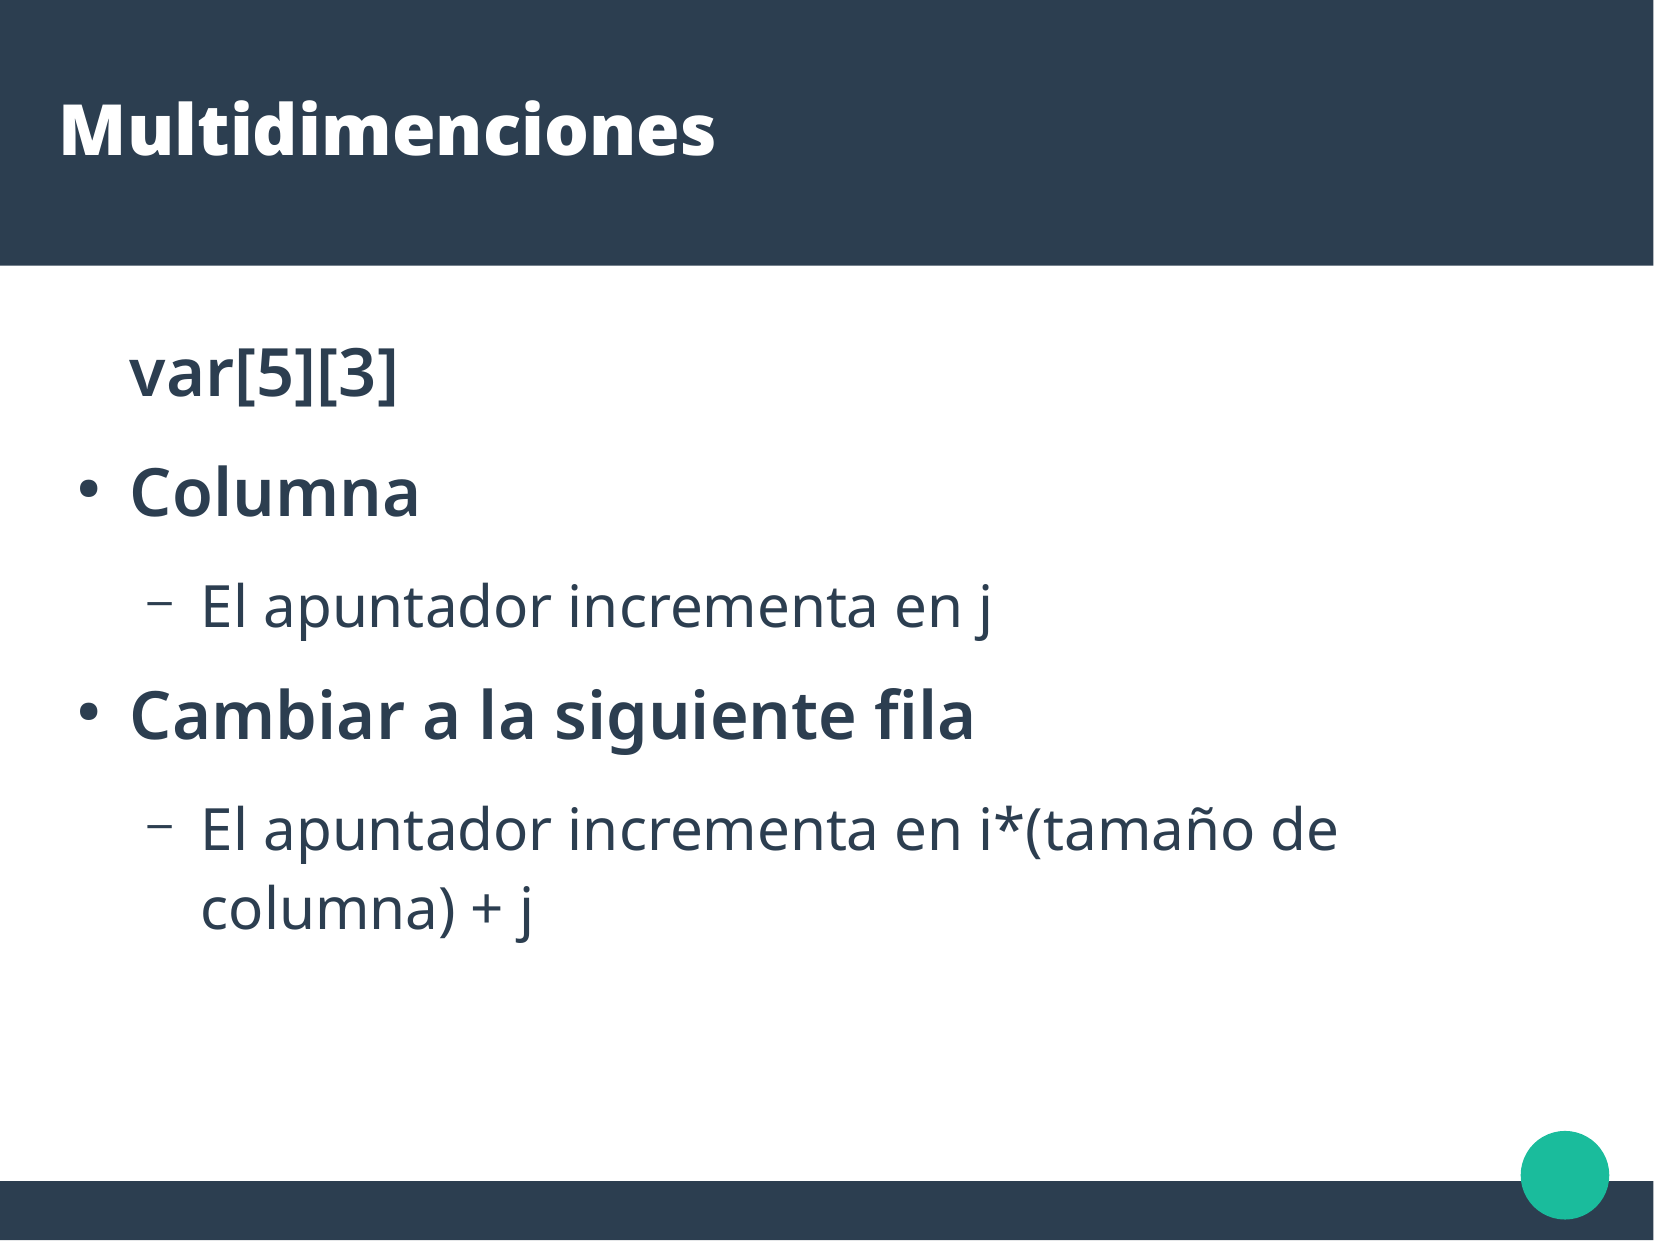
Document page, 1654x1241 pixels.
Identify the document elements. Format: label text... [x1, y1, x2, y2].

list var[5][3] Columna El apuntador incrementa en j Cambiar a la siguiente fila El apuntador incrementa en i*(tamaño de columna) + j [59, 324, 1595, 1152]
title Multidimenciones [59, 49, 1595, 207]
